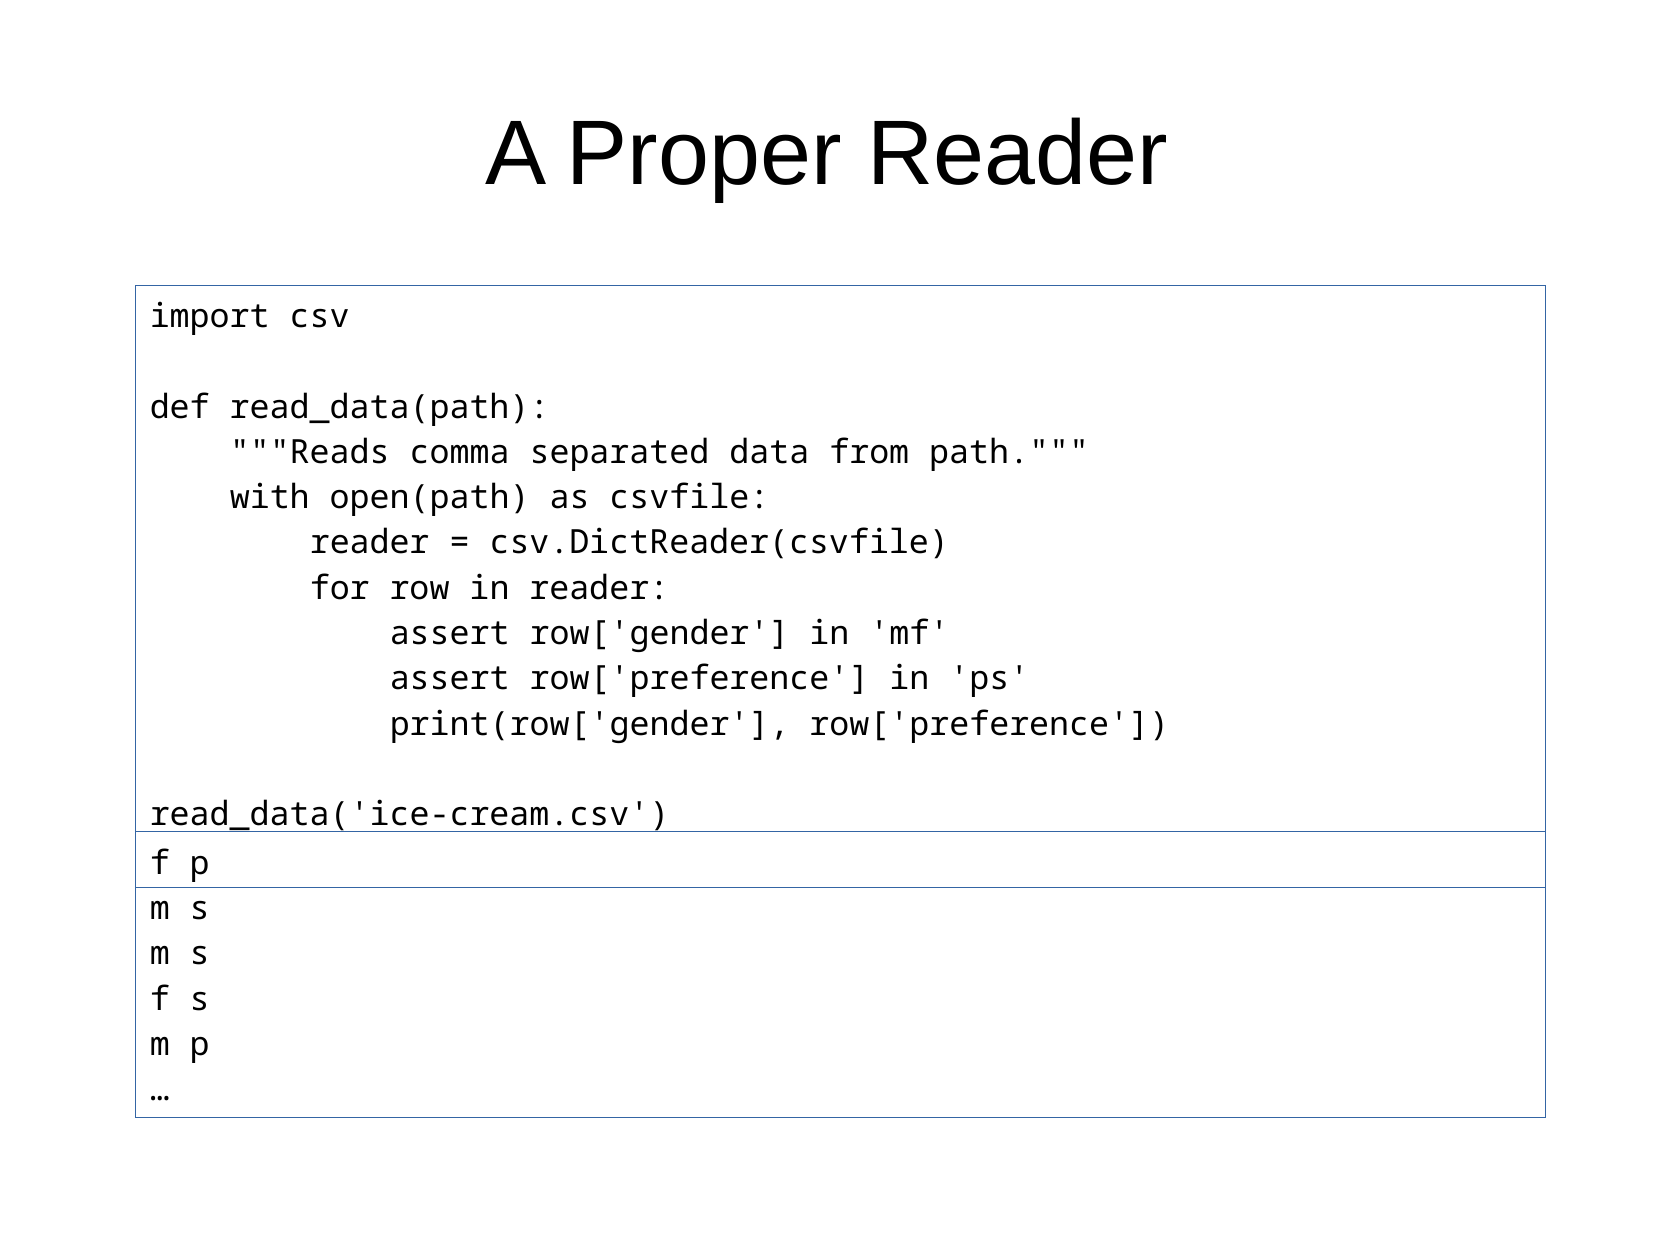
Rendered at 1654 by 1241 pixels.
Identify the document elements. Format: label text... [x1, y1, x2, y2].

text_box import csv def read_data(path): """Reads comma separated data from path.""" with open(path) as csvfile: reader = csv.DictReader(csvfile) for row in reader: assert row['gender'] in 'mf' assert row['preference'] in 'ps' print(row['gender'], row['preference']) read_data('ice-cream.csv') [135, 285, 1546, 807]
text_box f p m s m s f s m p … [135, 831, 1546, 1081]
title A Proper Reader [82, 49, 1571, 257]
